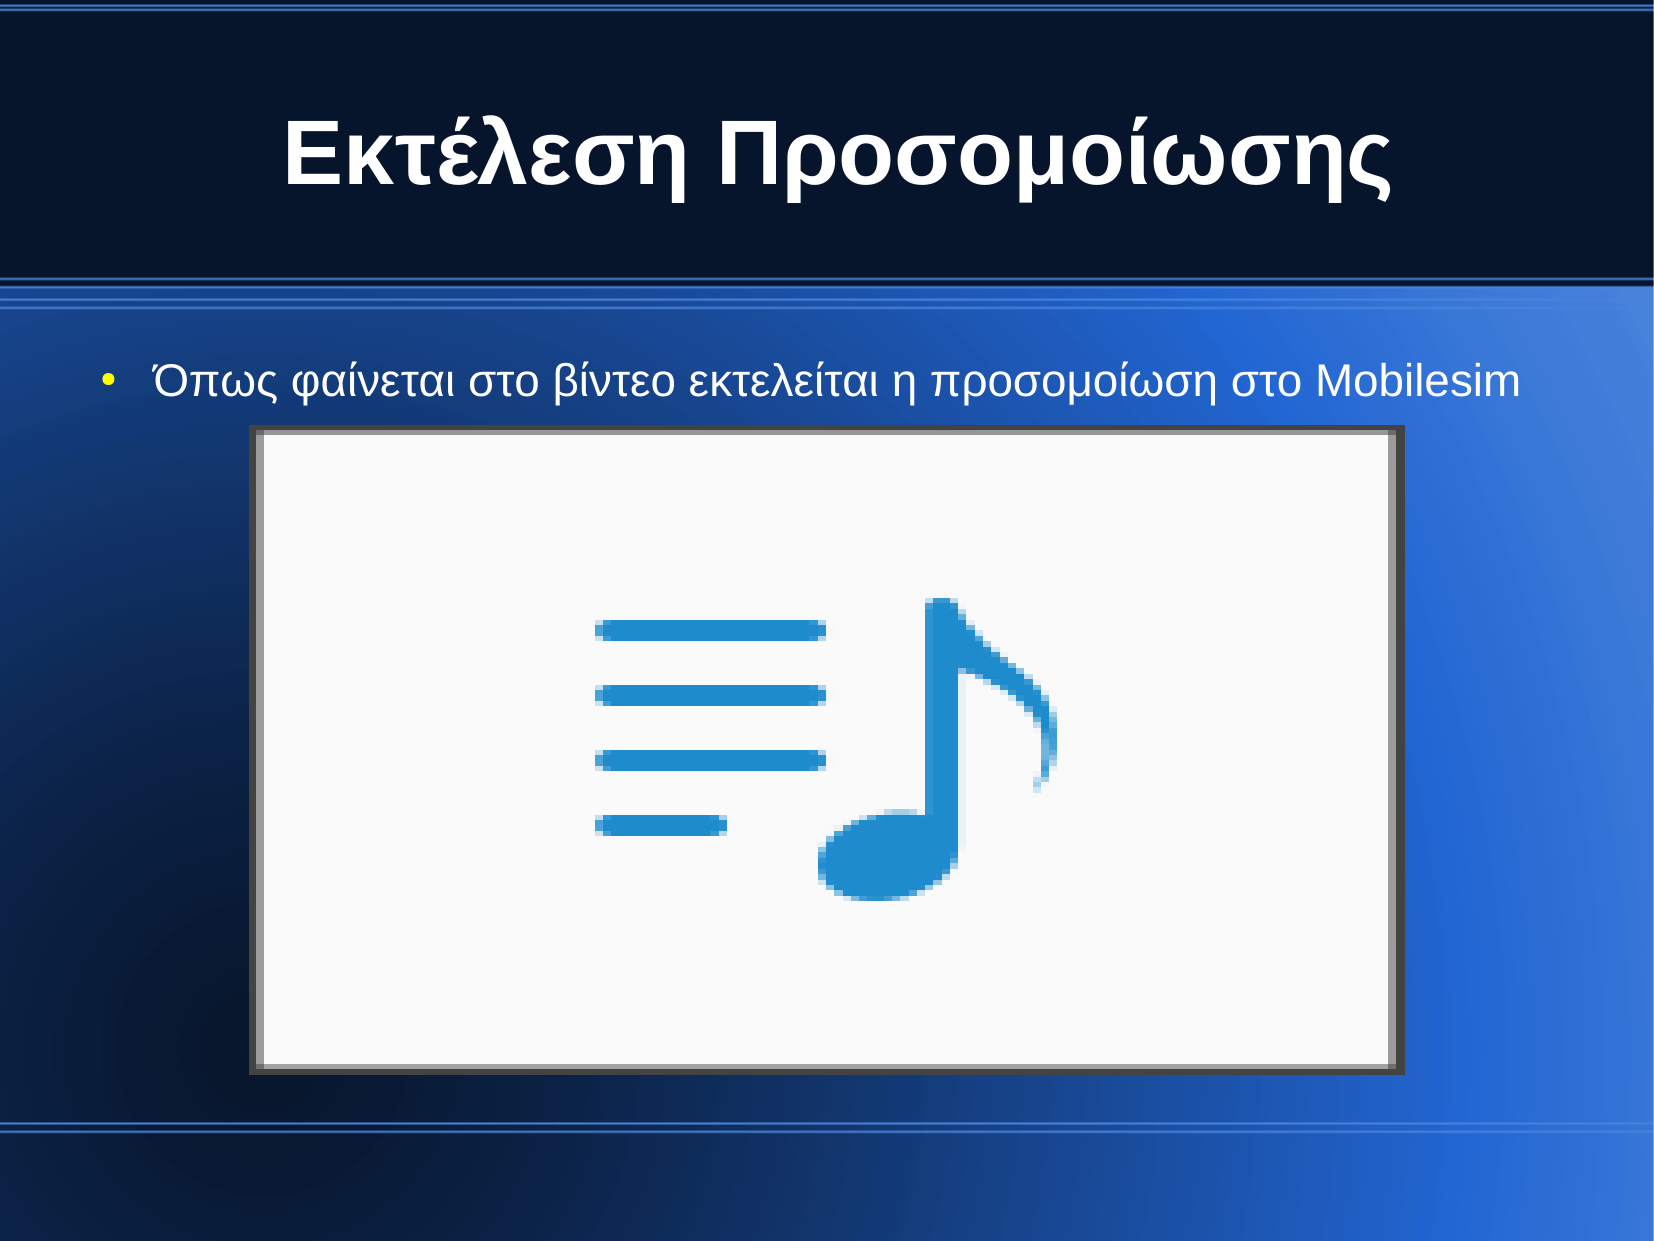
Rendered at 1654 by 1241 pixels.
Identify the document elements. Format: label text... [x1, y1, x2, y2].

title Εκτέλεση Προσομοίωσης [82, 49, 1571, 257]
picture [0, 0, 1654, 1241]
text_box [248, 424, 1406, 1076]
list Όπως φαίνεται στο βίντεο εκτελείται η προσομοίωση στο Mobilesim [82, 355, 1571, 1058]
